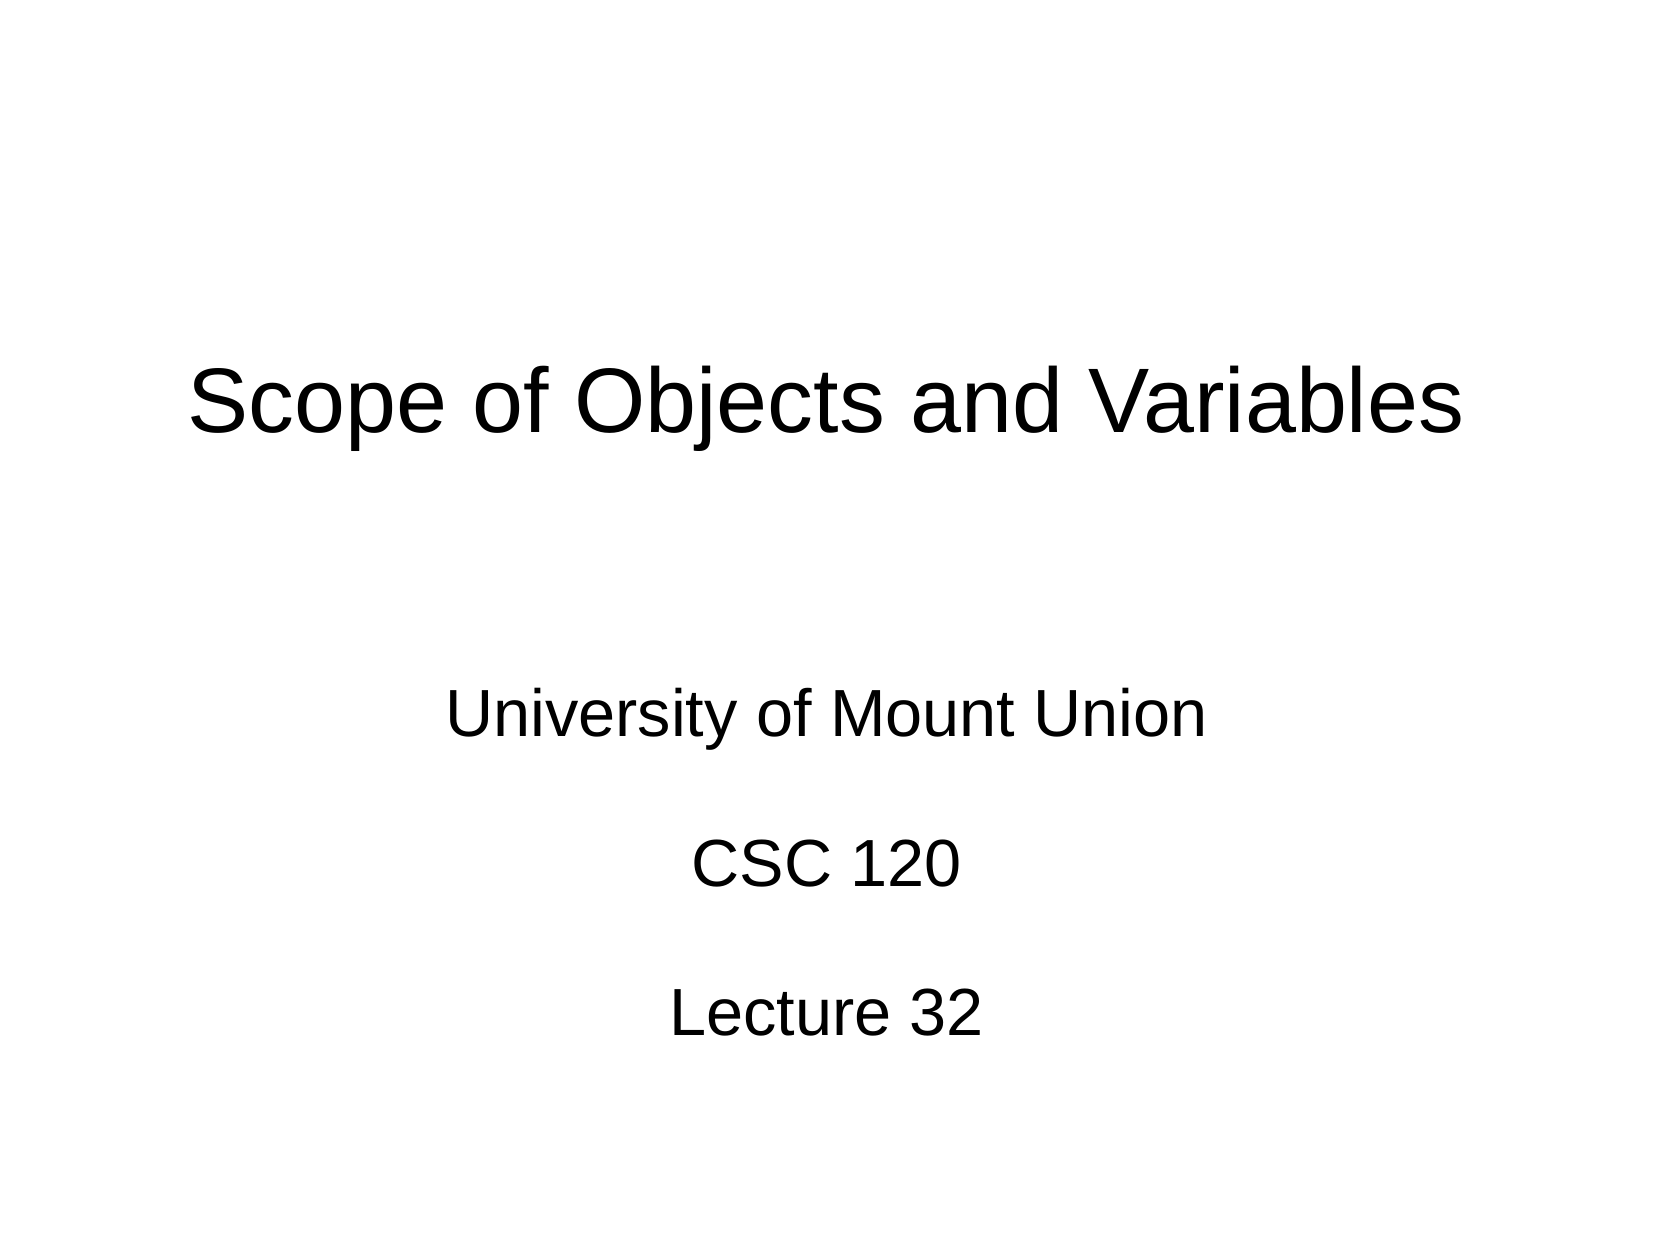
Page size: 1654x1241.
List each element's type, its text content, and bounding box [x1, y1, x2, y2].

subtitle Scope of Objects and Variables University of Mount Union CSC 120 Lecture 32 [82, 290, 1571, 1109]
